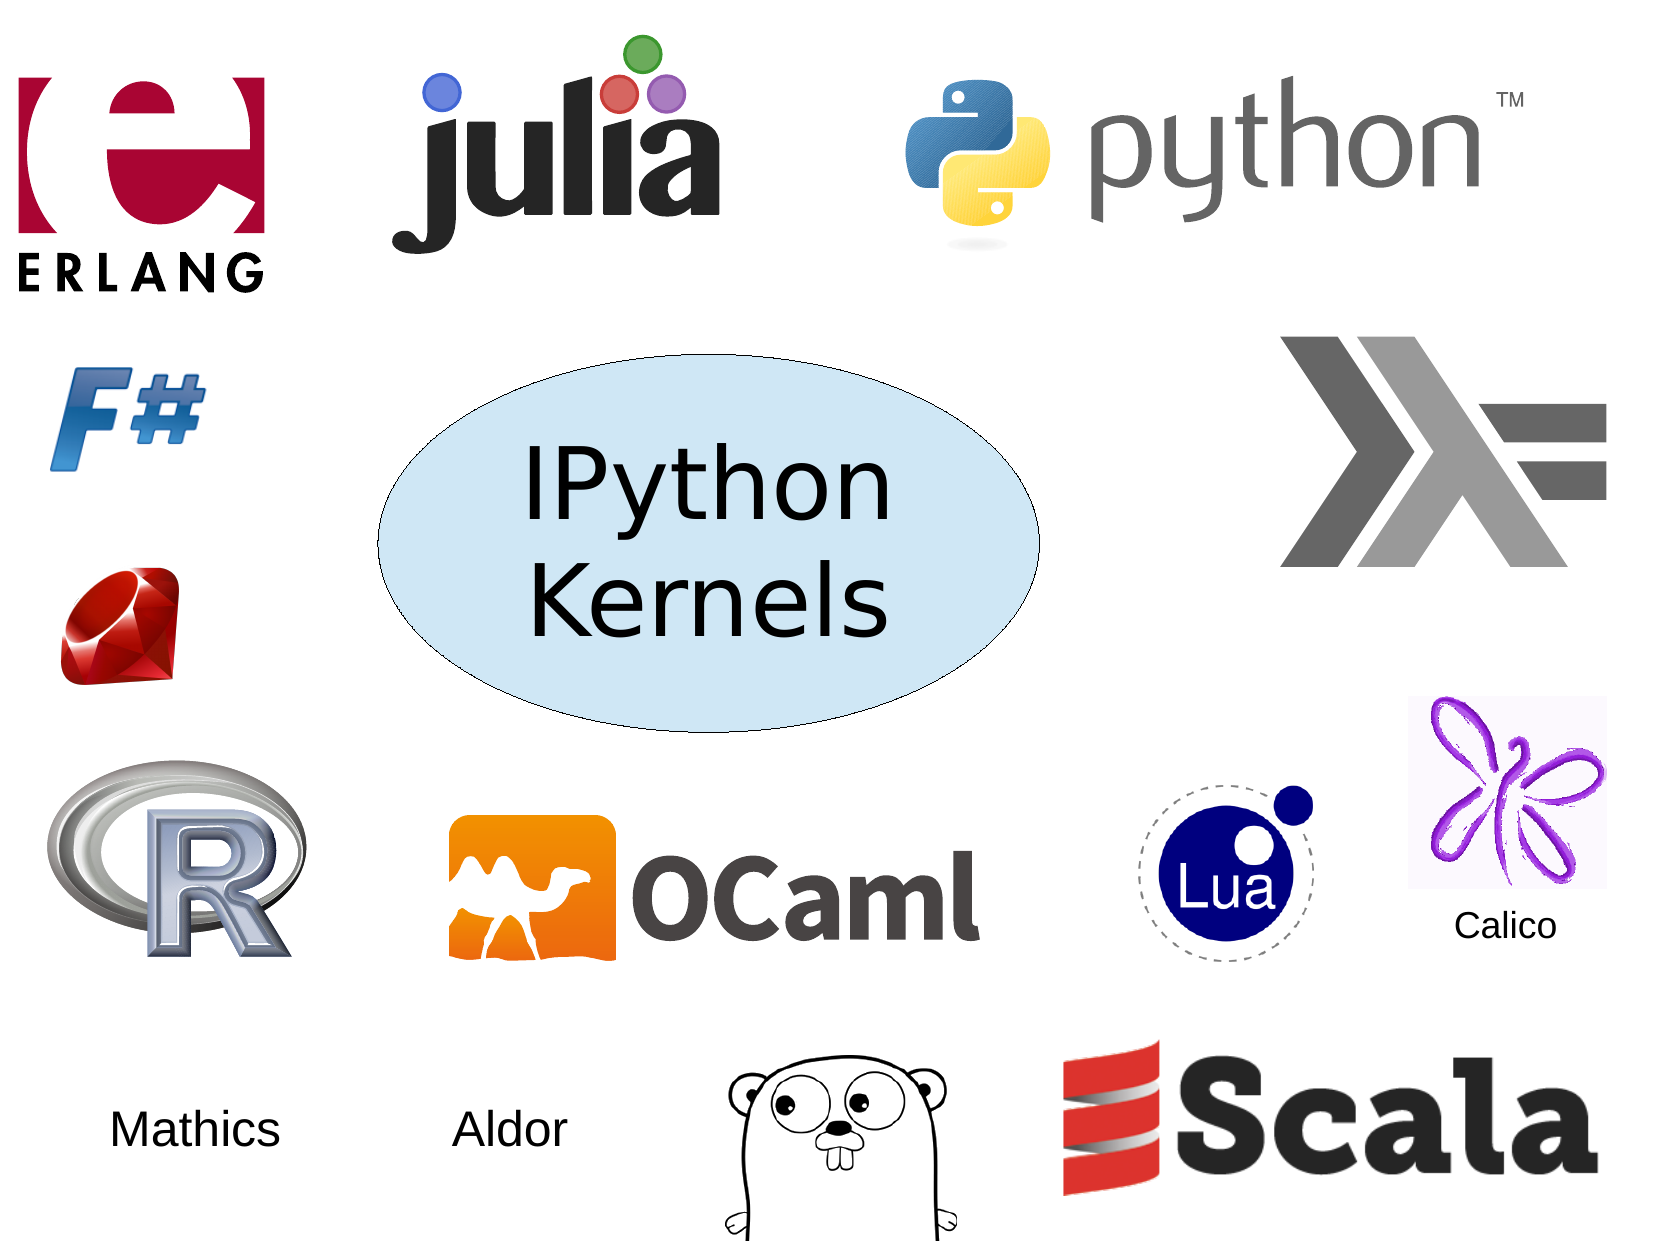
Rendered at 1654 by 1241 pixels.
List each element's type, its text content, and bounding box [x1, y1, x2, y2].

picture [59, 565, 179, 686]
picture [47, 759, 308, 957]
text_box [377, 354, 1040, 733]
text_box IPython Kernels [490, 419, 928, 668]
picture [1408, 696, 1607, 889]
picture [897, 70, 1574, 272]
text_box Mathics [94, 1093, 331, 1170]
picture [49, 366, 213, 476]
picture [1122, 767, 1323, 969]
picture [1062, 1039, 1611, 1196]
picture [11, 70, 272, 299]
text_box Calico [1438, 896, 1577, 954]
picture [1280, 336, 1607, 567]
text_box Aldor [437, 1093, 591, 1165]
picture [448, 814, 980, 961]
picture [725, 1055, 957, 1241]
picture [380, 27, 733, 266]
